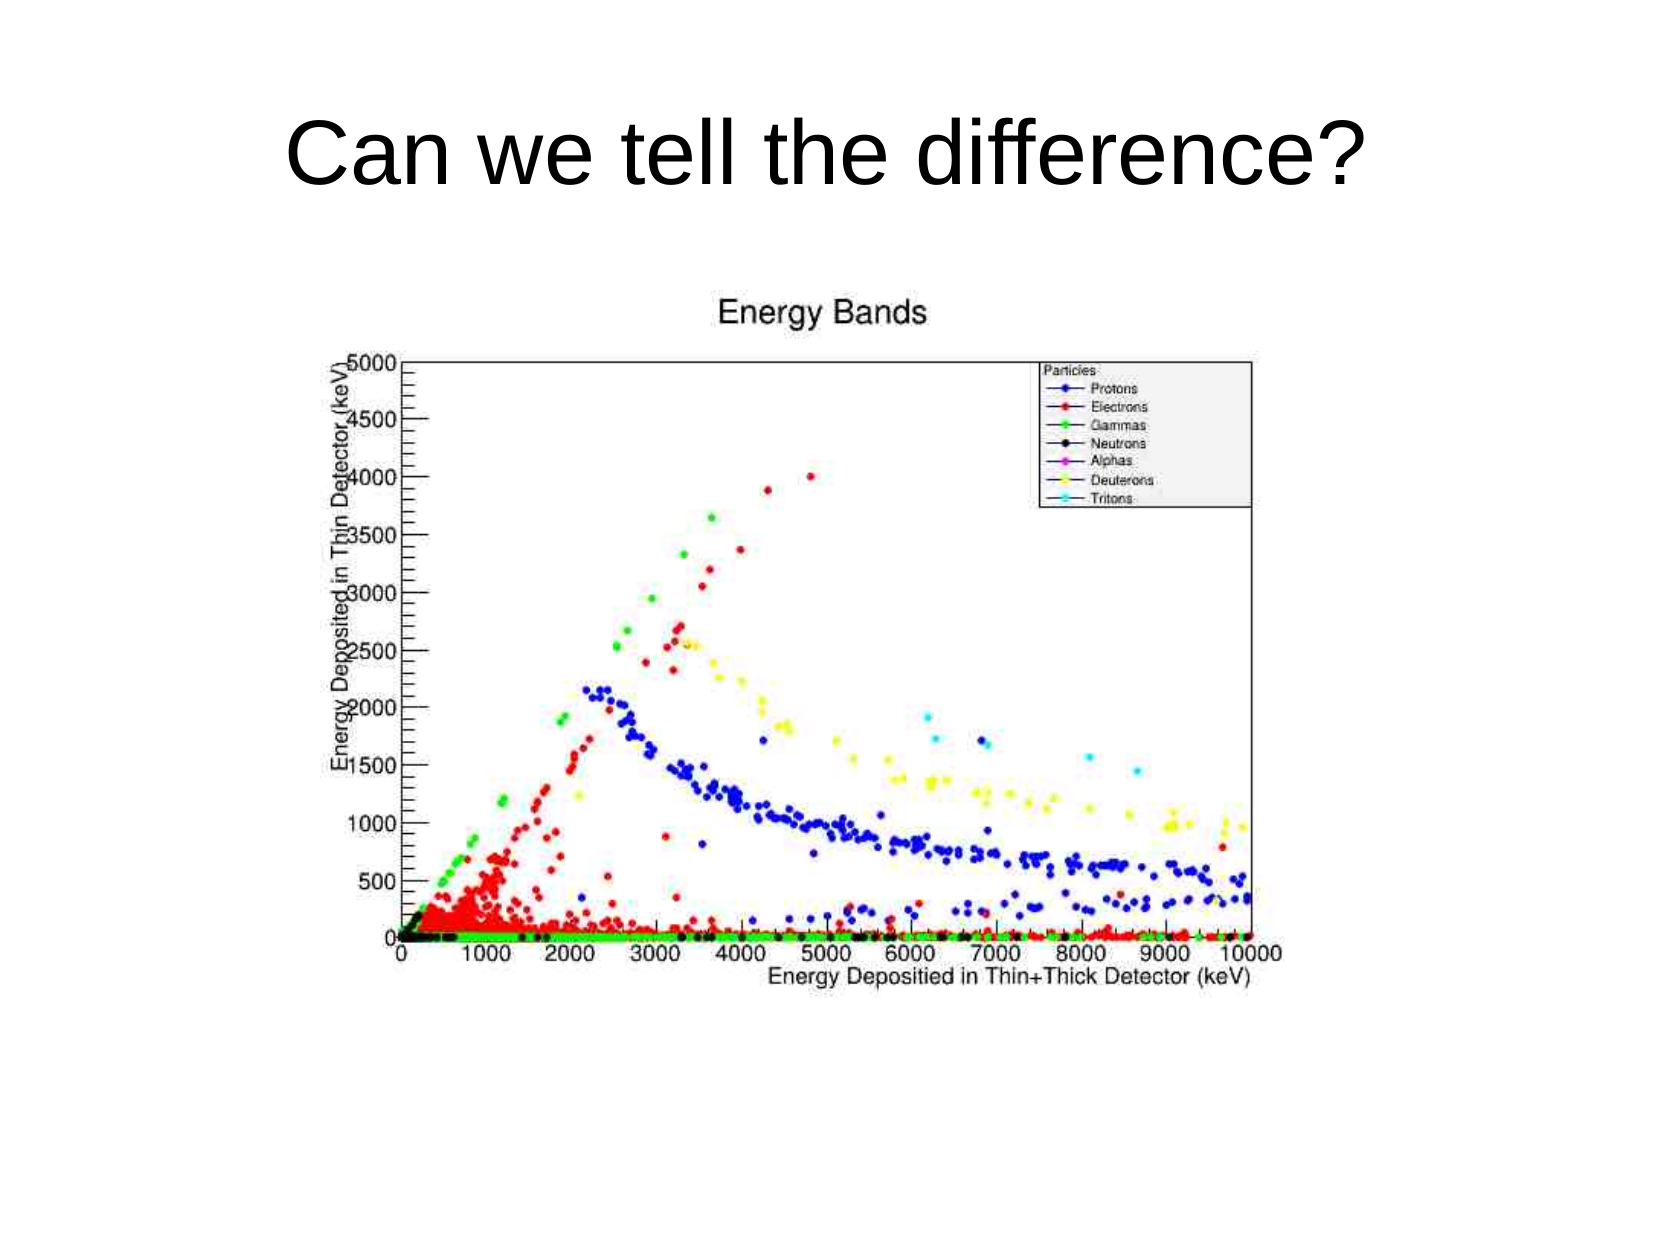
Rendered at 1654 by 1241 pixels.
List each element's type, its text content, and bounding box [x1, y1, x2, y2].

title Can we tell the difference? [82, 49, 1571, 257]
picture [296, 290, 1358, 1010]
